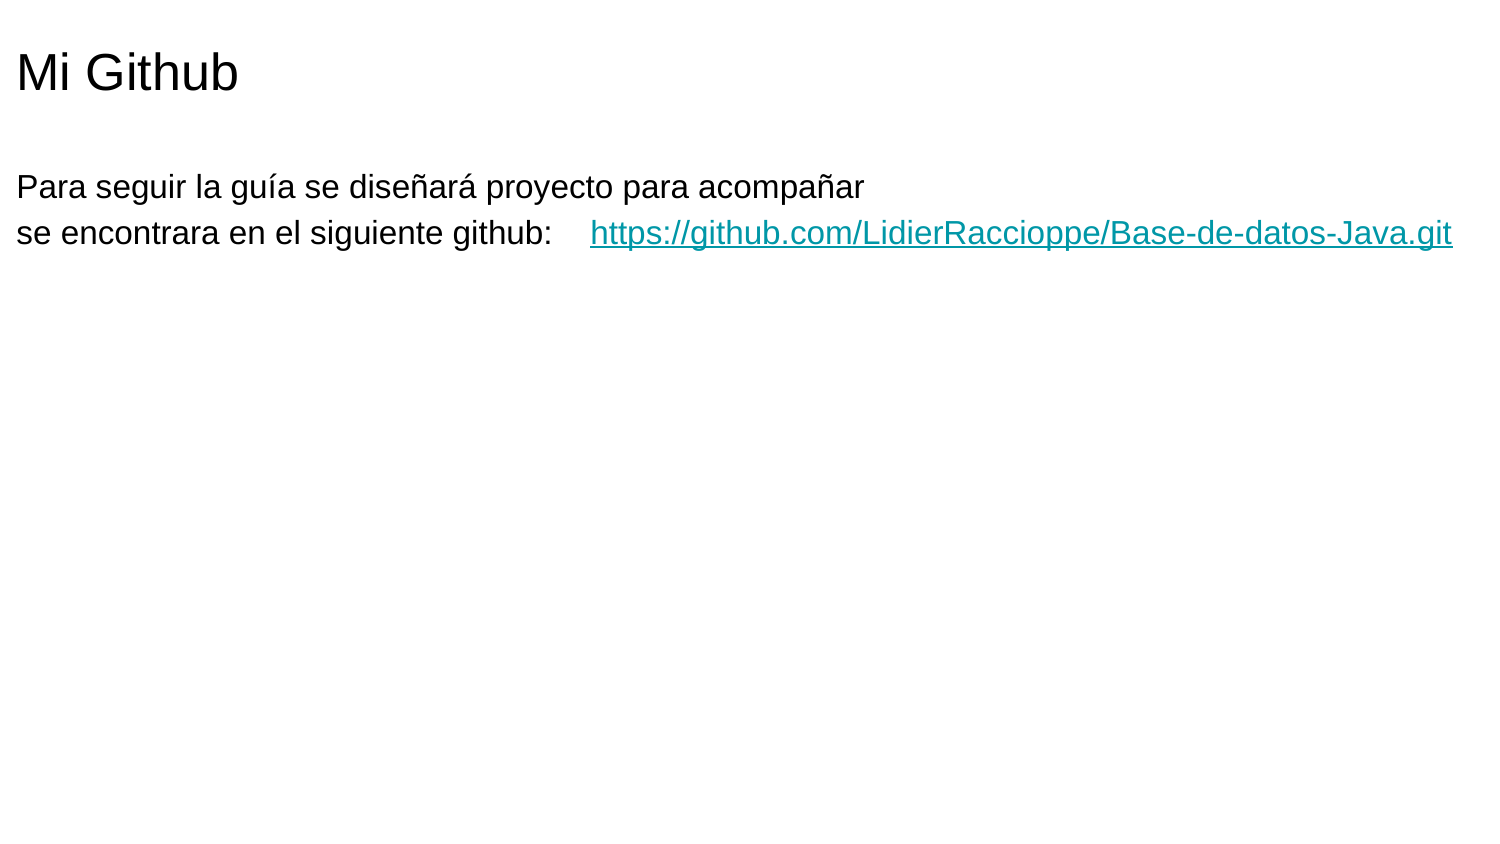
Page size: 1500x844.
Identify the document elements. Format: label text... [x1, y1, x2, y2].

text_box Mi Github Para seguir la guía se diseñará proyecto para acompañar se encontrara en el siguiente github: https://github.com/LidierRaccioppe/Base-de-datos-Java.git [1, 13, 1500, 307]
